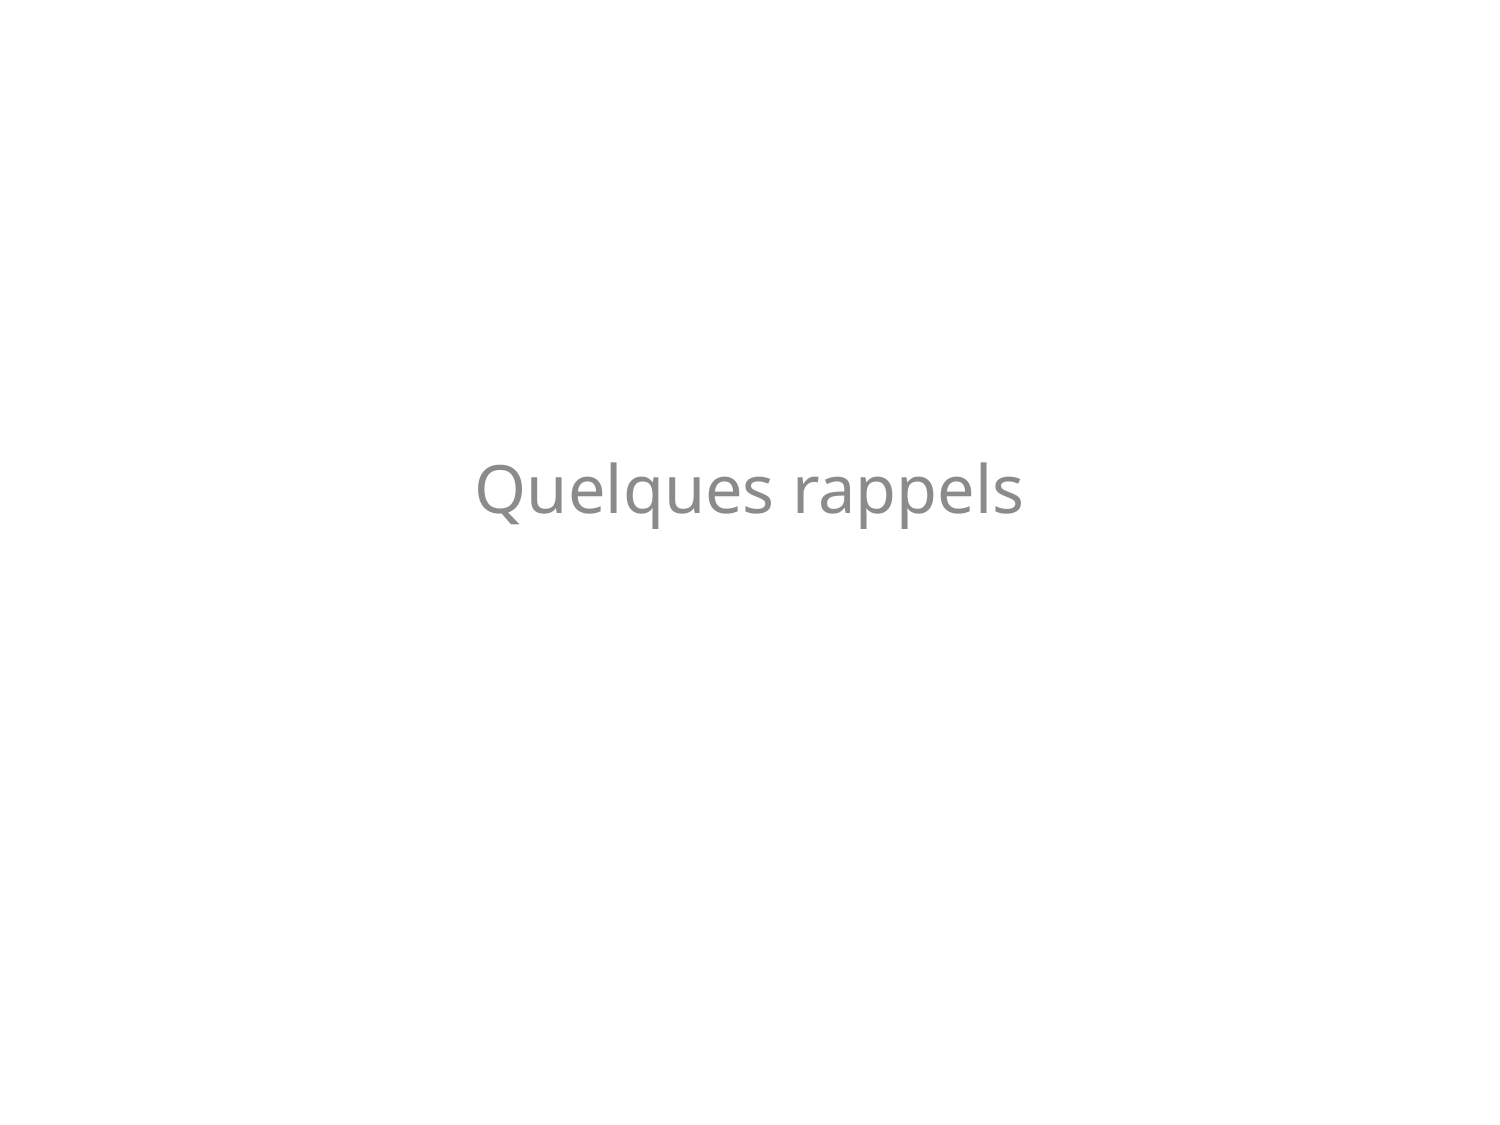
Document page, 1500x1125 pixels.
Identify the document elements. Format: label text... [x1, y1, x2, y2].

list Quelques rappels [75, 66, 1425, 1047]
